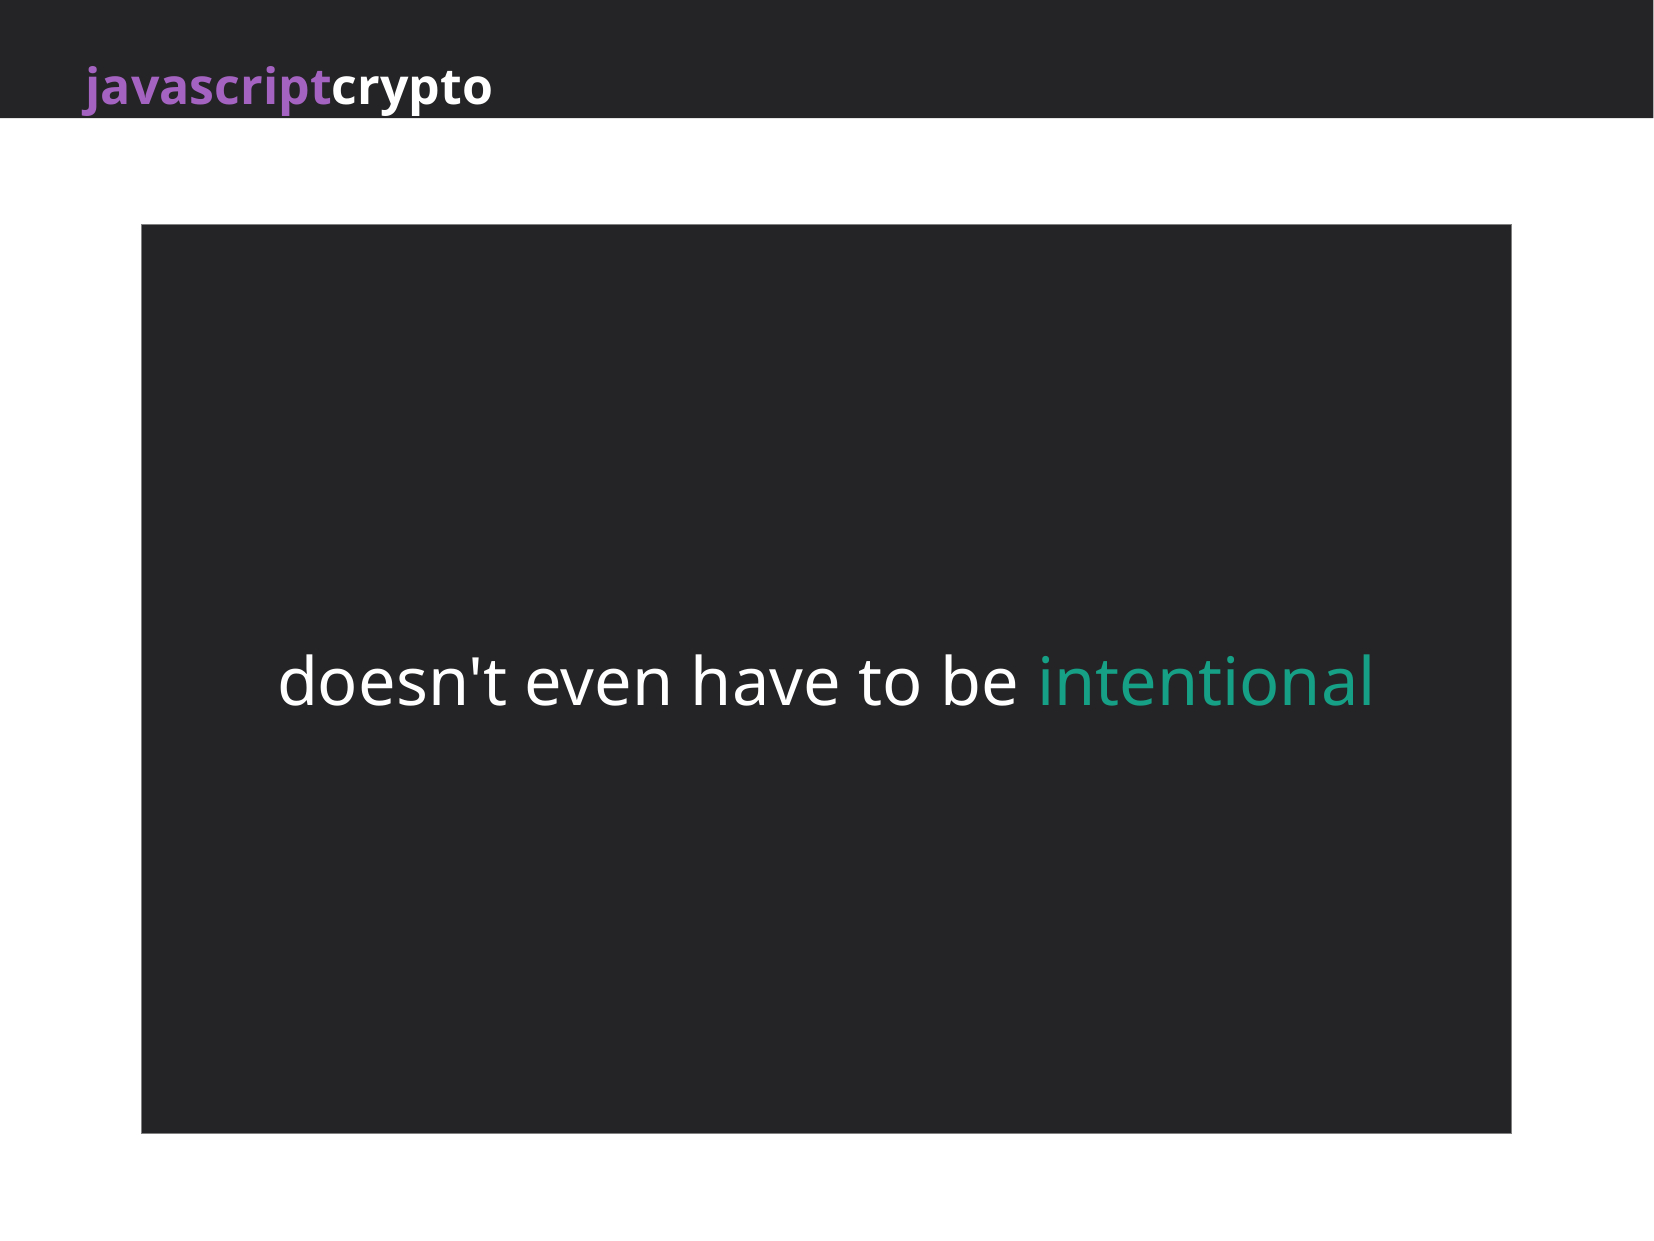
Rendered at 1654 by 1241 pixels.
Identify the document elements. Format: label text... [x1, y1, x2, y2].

text_box [165, 531, 1441, 1087]
text_box doesn't even have to be intentional [141, 224, 1512, 1134]
text_box javascriptcrypto [70, 43, 544, 119]
text_box [0, 0, 1654, 119]
